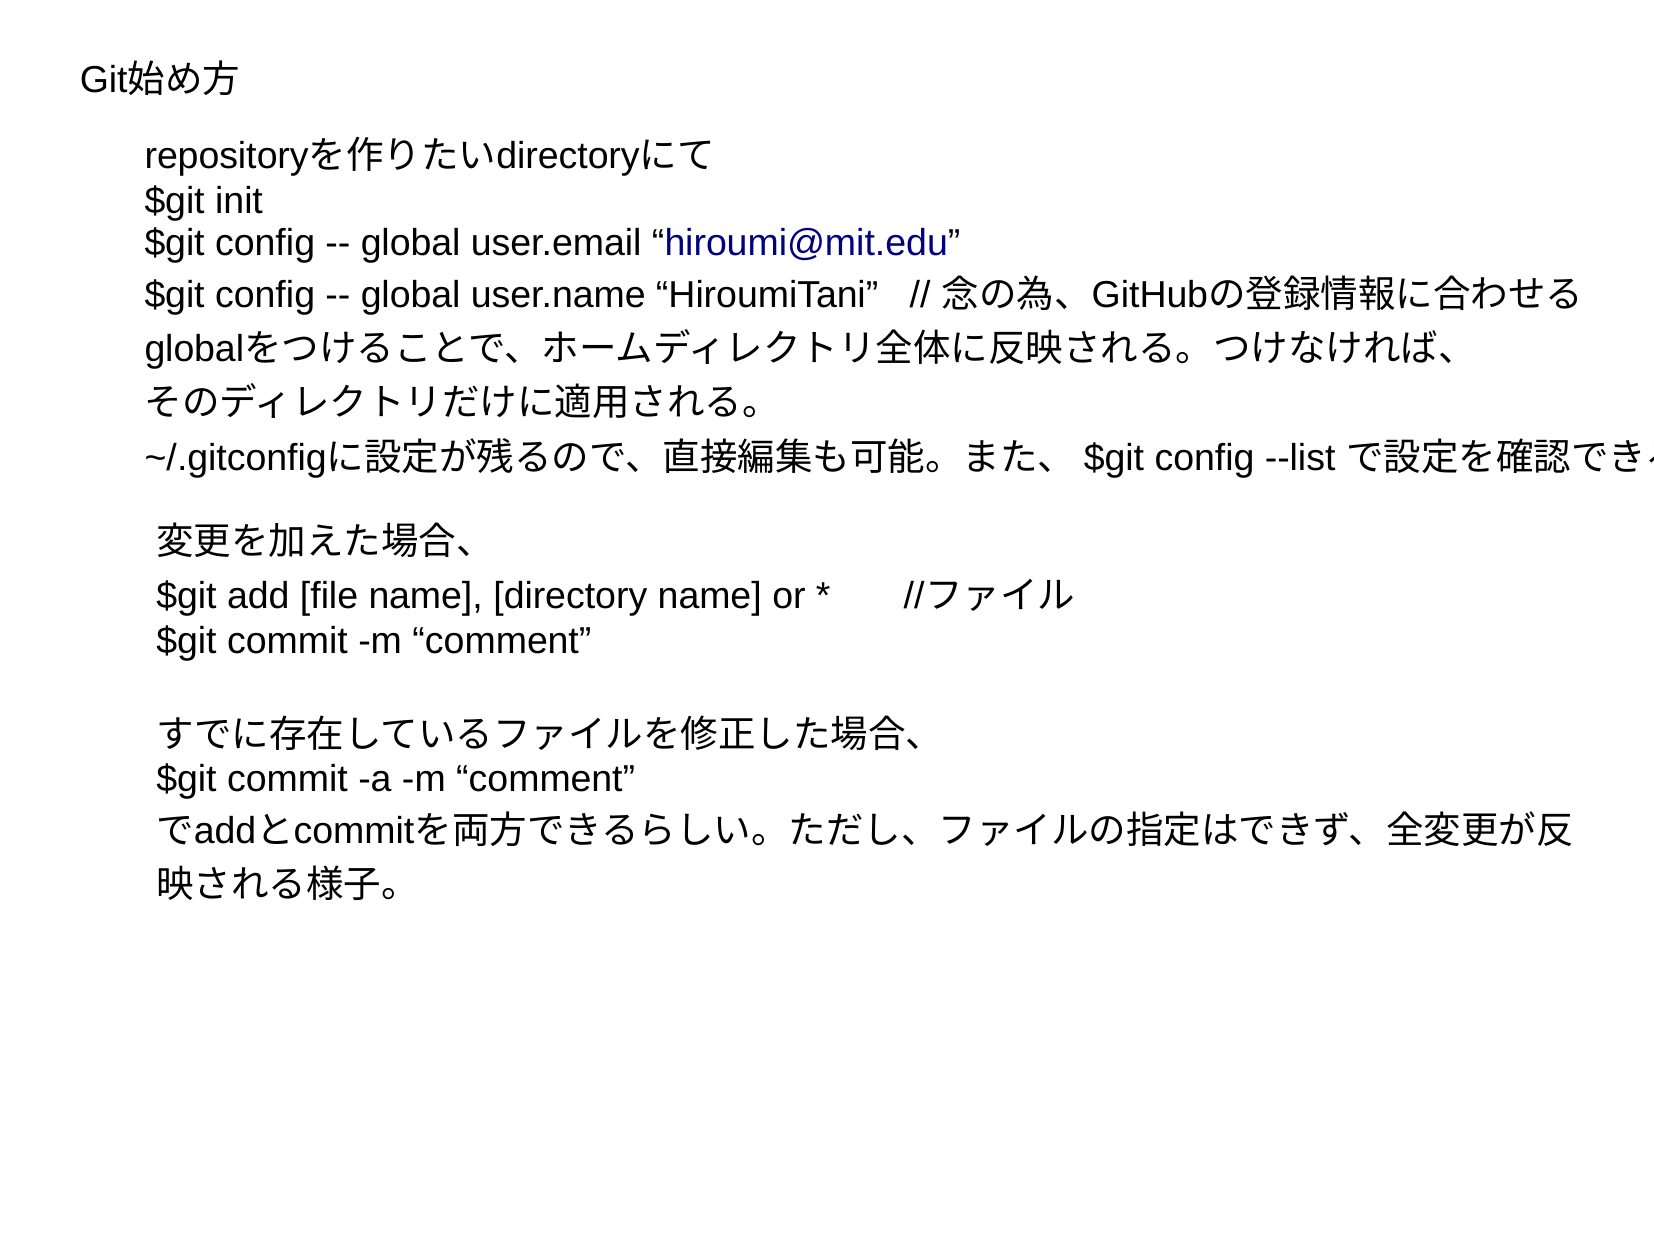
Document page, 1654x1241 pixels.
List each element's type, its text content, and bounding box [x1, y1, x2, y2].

text_box 変更を加えた場合、 $git add [file name], [directory name] or * //ファイル $git commit -m “comment” すでに存在しているファイルを修正した場合、 $git commit -a -m “comment” でaddとcommitを両方できるらしい。ただし、ファイルの指定はできず、全変更が反映される様子。 [141, 503, 1595, 837]
text_box Git始め方 [64, 41, 255, 99]
text_box repositoryを作りたいdirectoryにて $git init $git config -- global user.email “hiroumi@mit.edu” $git config -- global user.name “HiroumiTani” // 念の為、GitHubの登録情報に合わせる globalをつけることで、ホームディレクトリ全体に反映される。つけなければ、 そのディレクトリだけに適用される。 ~/.gitconfigに設定が残るので、直接編集も可能。また、 $git config --list で設定を確認できる。 [129, 118, 1621, 460]
